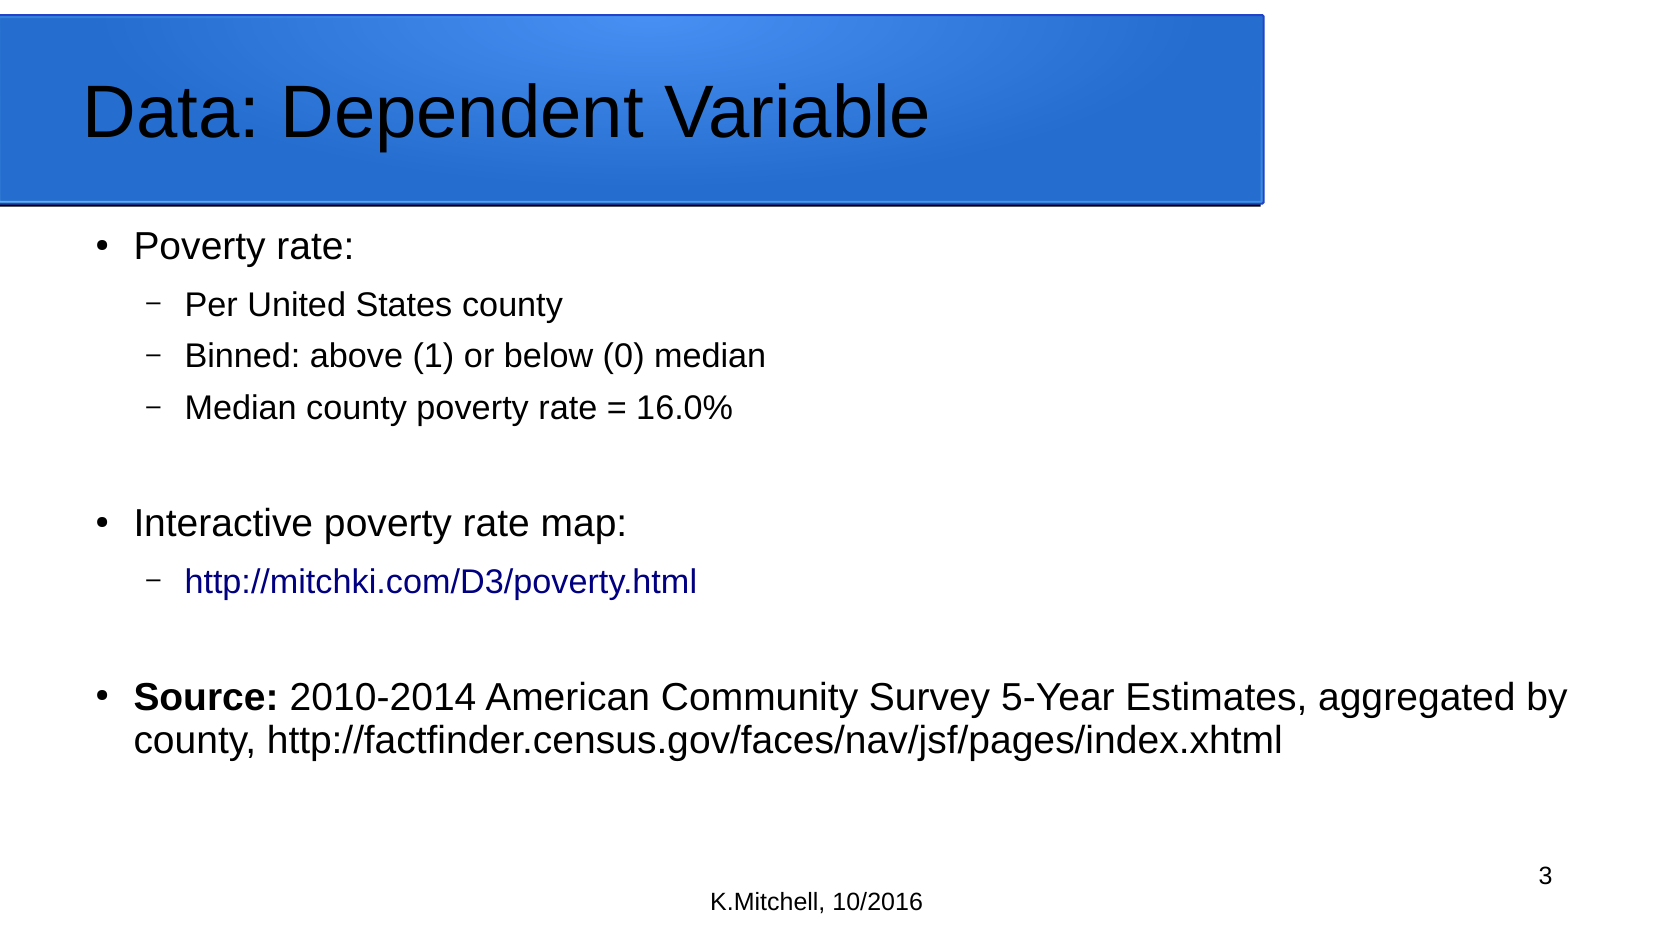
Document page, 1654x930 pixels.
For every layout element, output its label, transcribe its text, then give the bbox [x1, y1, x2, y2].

list Poverty rate: Per United States county Binned: above (1) or below (0) median Median county poverty rate = 16.0% Interactive poverty rate map: http://mitchki.com/D3/poverty.html Source: 2010-2014 American Community Survey 5-Year Estimates, aggregated by county, http://factfinder.census.gov/faces/nav/jsf/pages/index.xhtml [82, 224, 1571, 764]
title Data: Dependent Variable [82, 35, 1234, 189]
